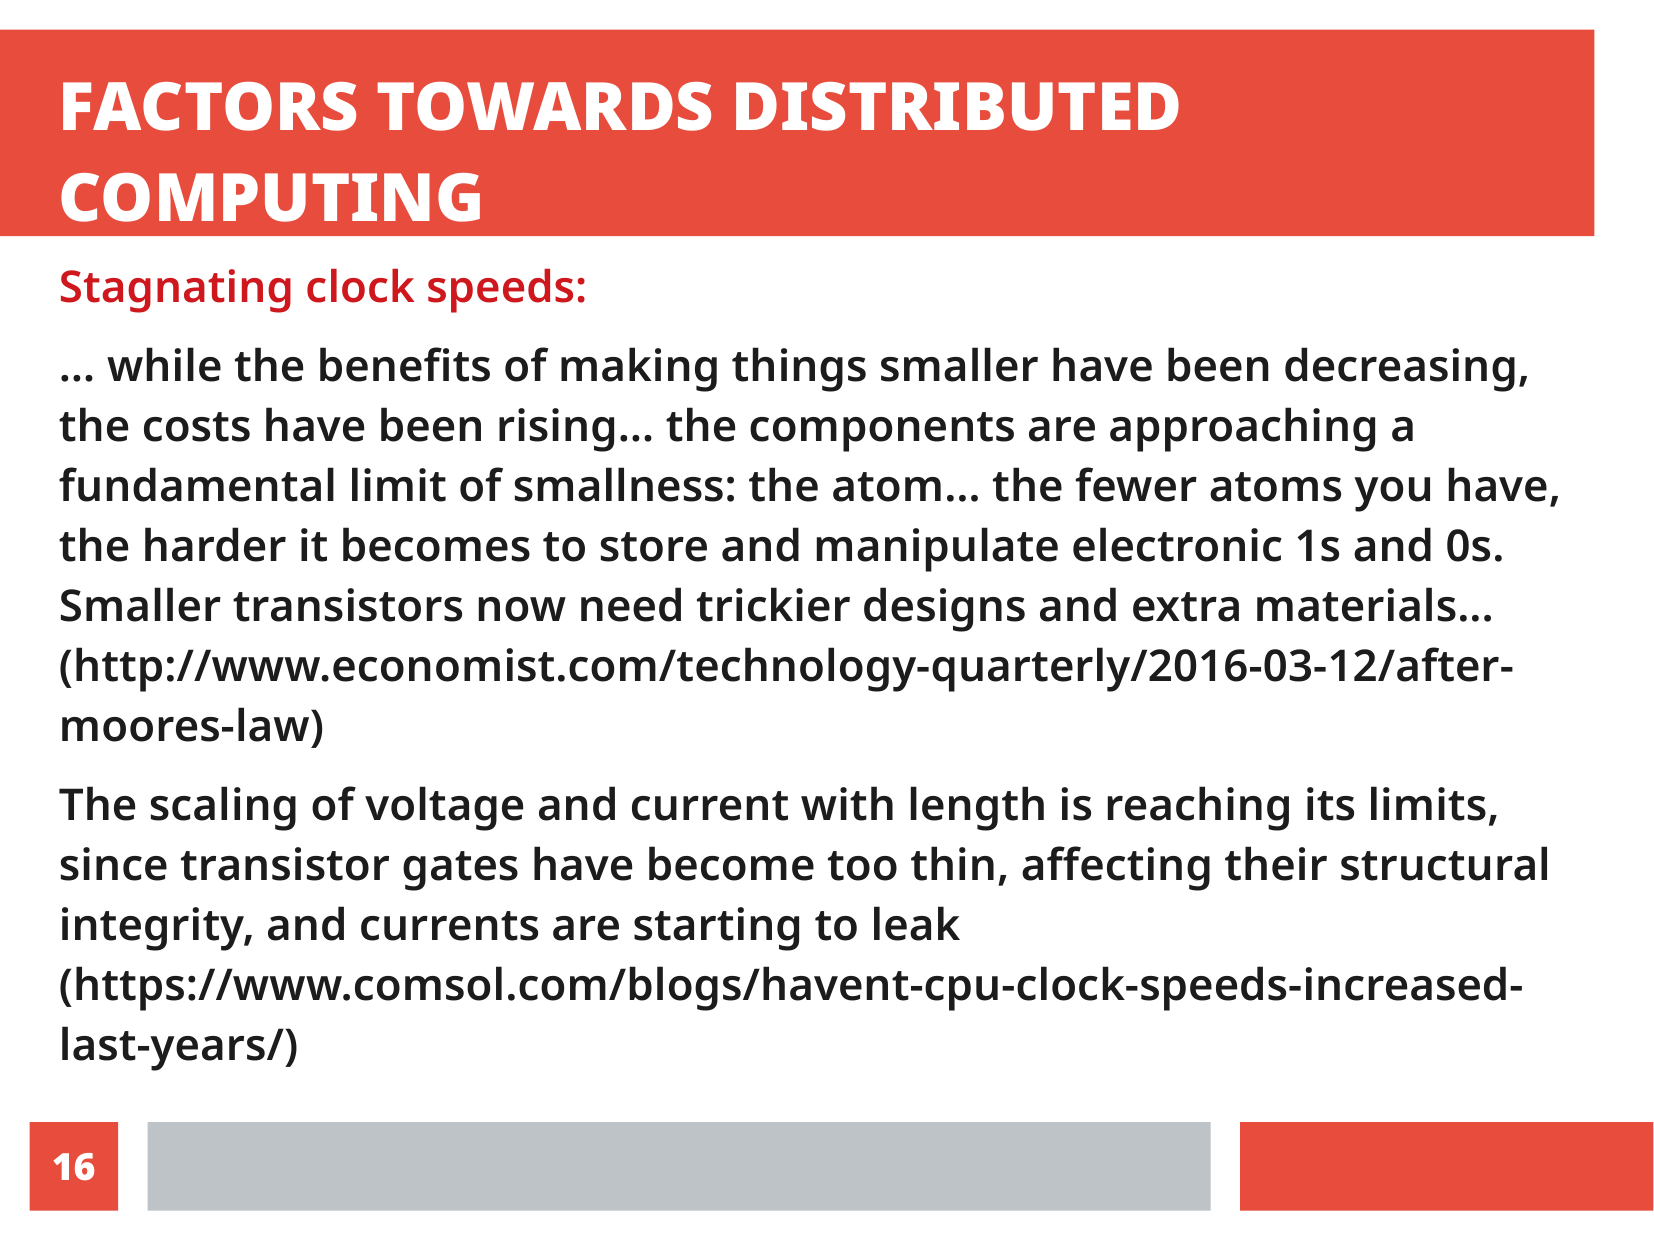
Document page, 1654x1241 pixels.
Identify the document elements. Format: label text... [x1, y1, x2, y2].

list Stagnating clock speeds: … while the benefits of making things smaller have been decreasing, the costs have been rising… the components are approaching a fundamental limit of smallness: the atom… the fewer atoms you have, the harder it becomes to store and manipulate electronic 1s and 0s. Smaller transistors now need trickier designs and extra materials... (http://www.economist.com/technology-quarterly/2016-03-12/after-moores-law) The scaling of voltage and current with length is reaching its limits, since transistor gates have become too thin, affecting their structural integrity, and currents are starting to leak (https://www.comsol.com/blogs/havent-cpu-clock-speeds-increased-last-years/) [59, 255, 1565, 1093]
title FACTORS TOWARDS DISTRIBUTED COMPUTING [59, 59, 1595, 207]
